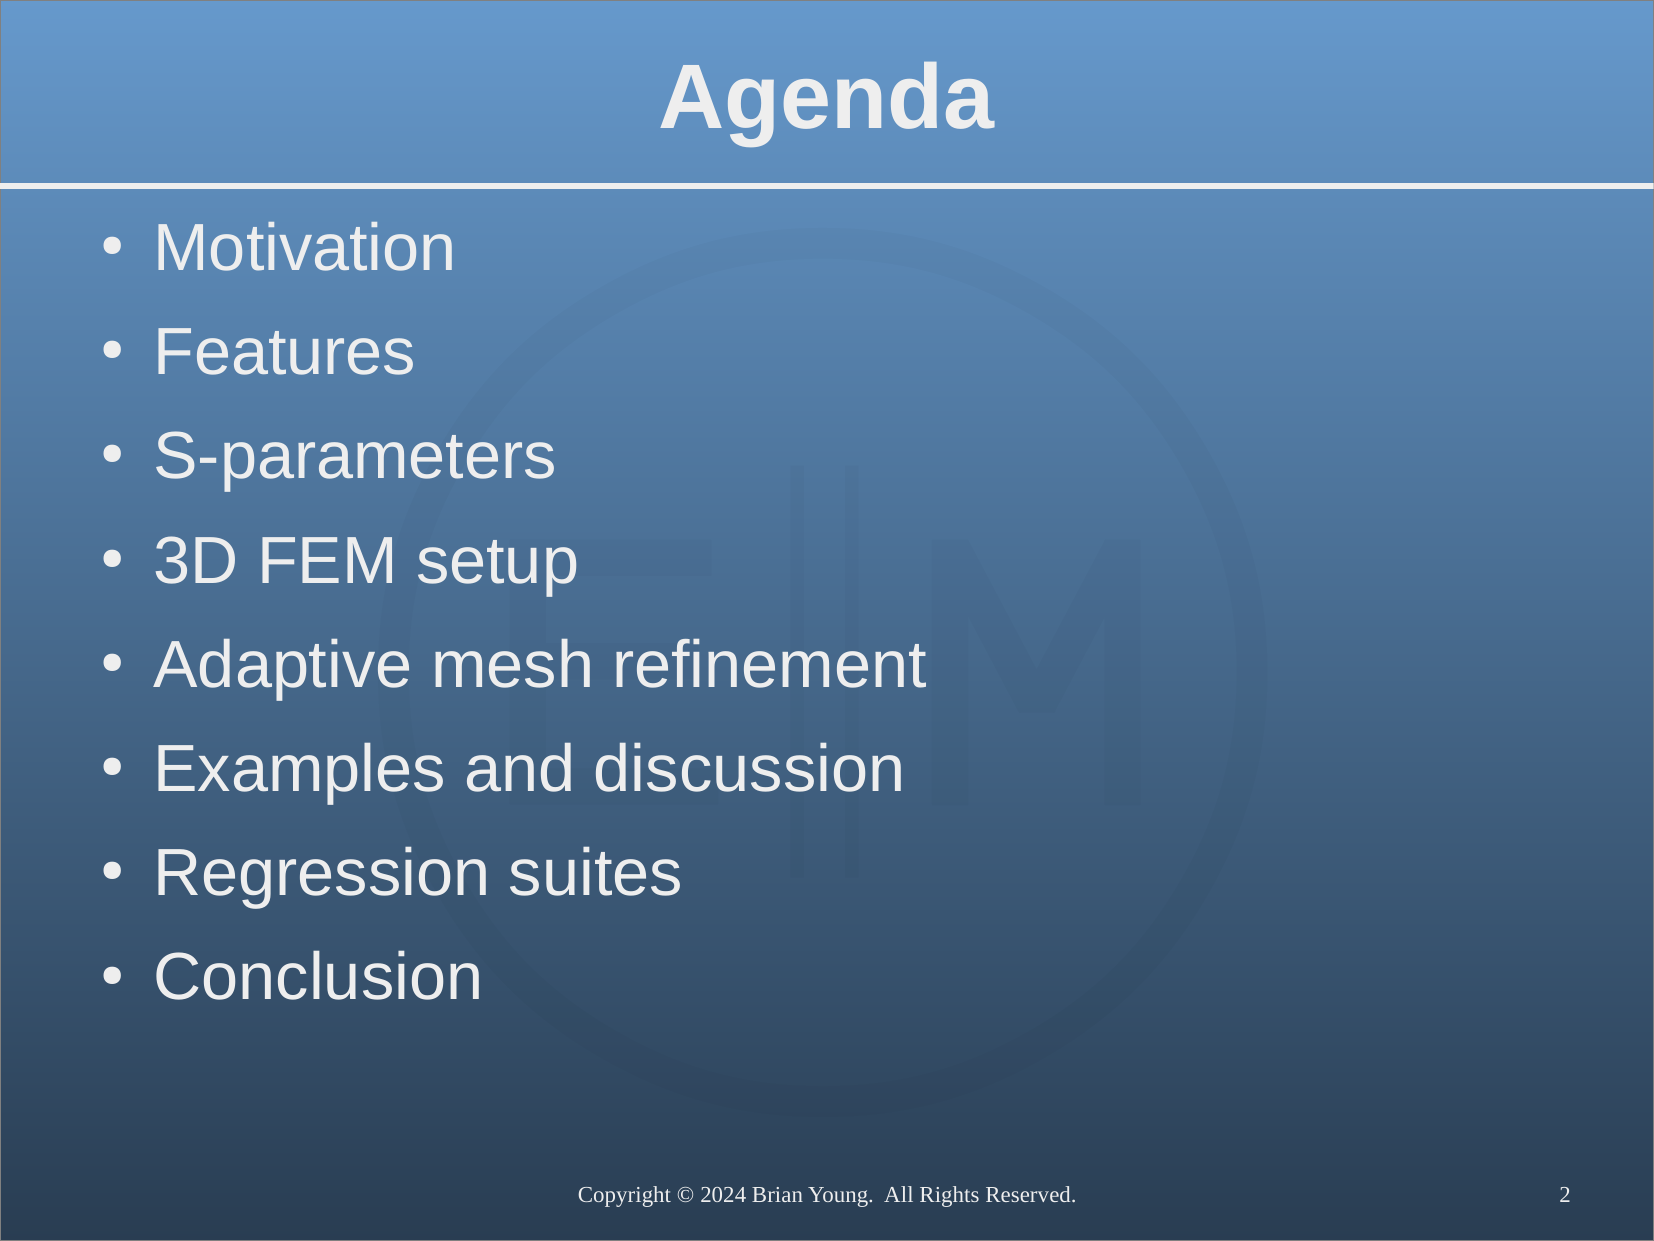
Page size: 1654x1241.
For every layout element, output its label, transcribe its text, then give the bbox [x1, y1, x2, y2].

list Motivation Features S-parameters 3D FEM setup Adaptive mesh refinement Examples and discussion Regression suites Conclusion [82, 210, 1571, 1156]
title Agenda [82, 31, 1571, 163]
